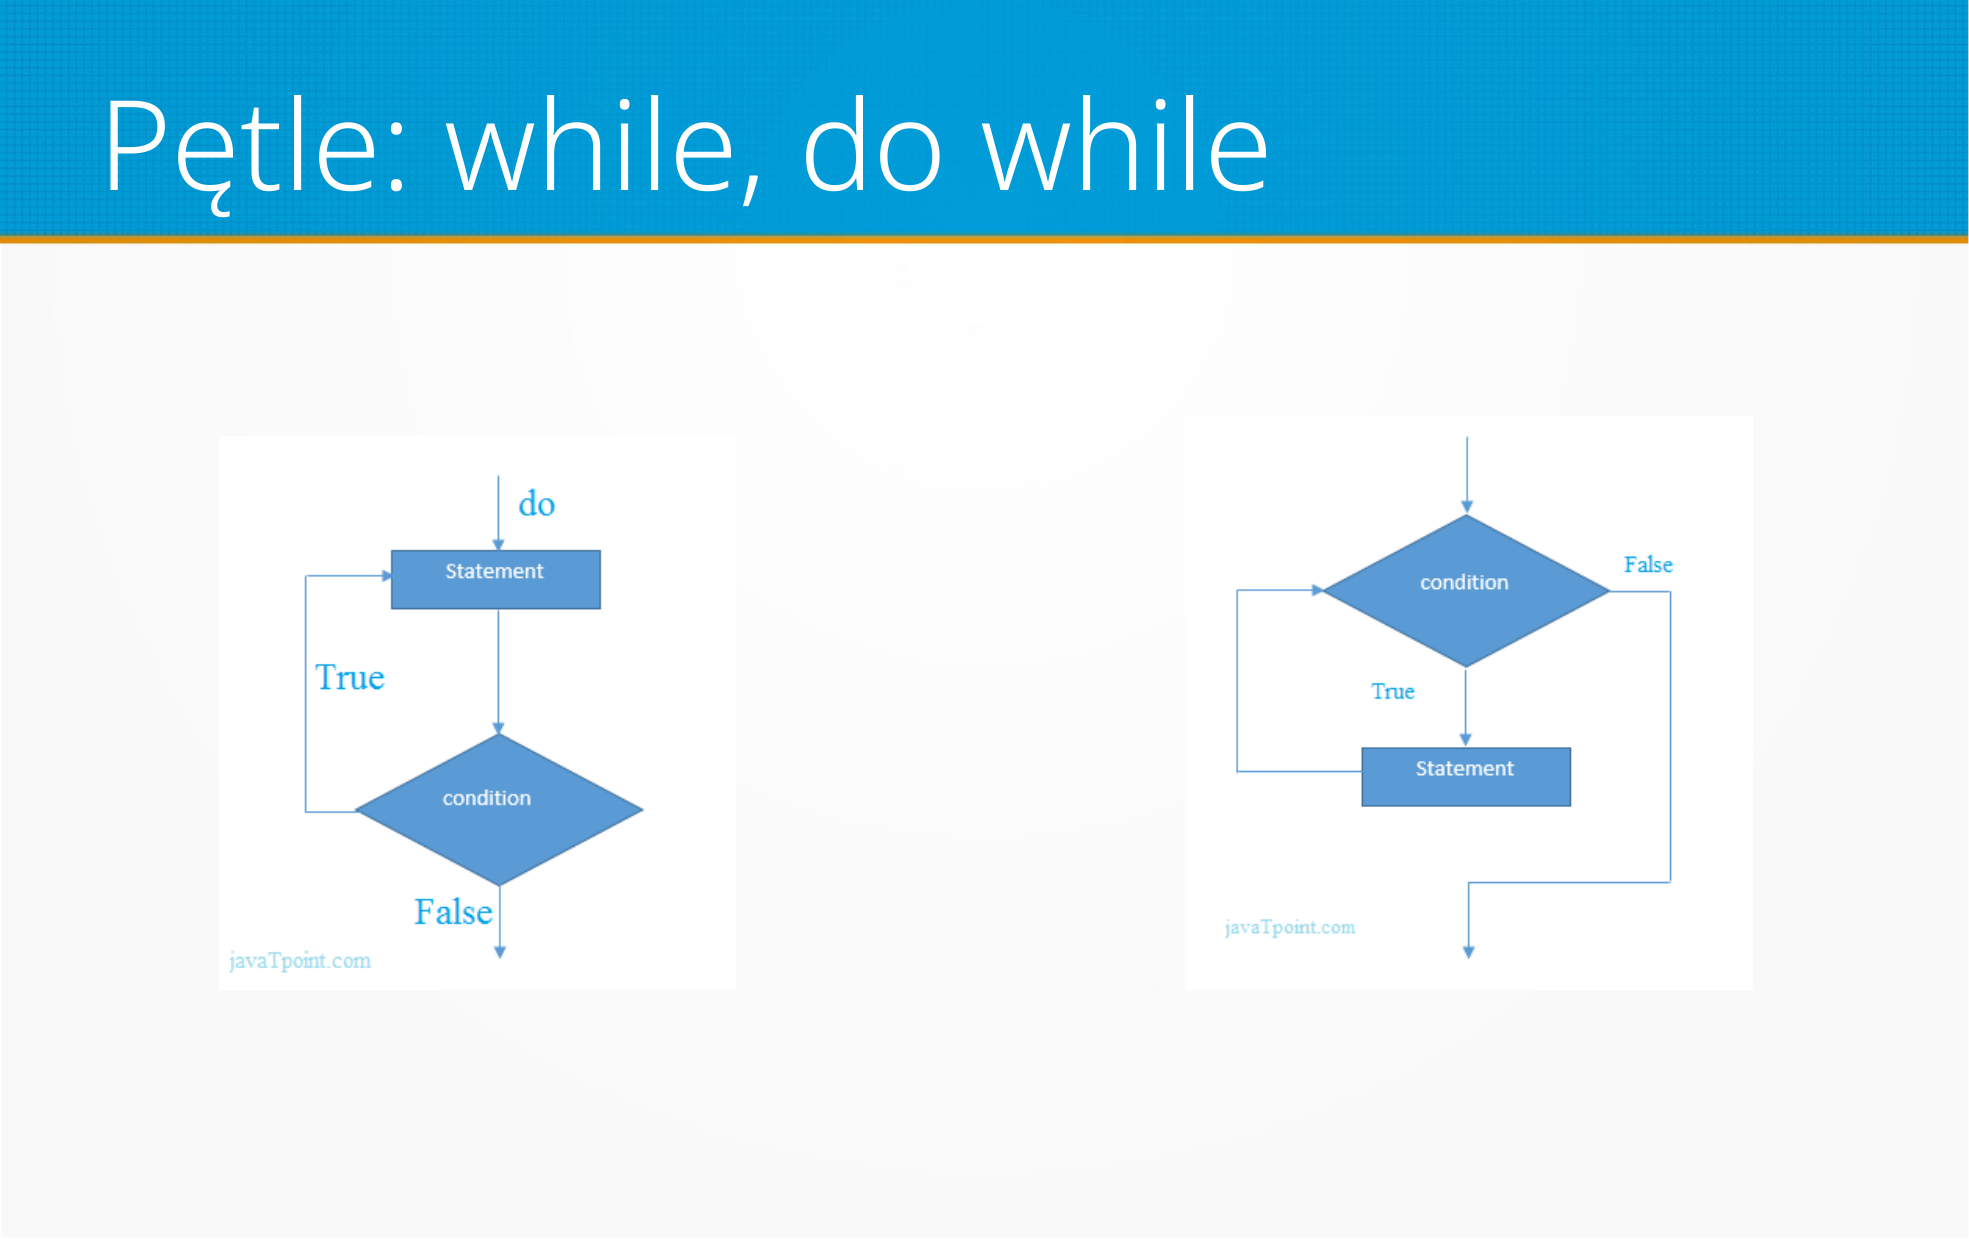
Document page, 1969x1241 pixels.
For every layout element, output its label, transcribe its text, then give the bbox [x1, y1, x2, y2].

title Pętle: while, do while [98, 19, 1870, 227]
picture [0, 233, 1969, 1241]
